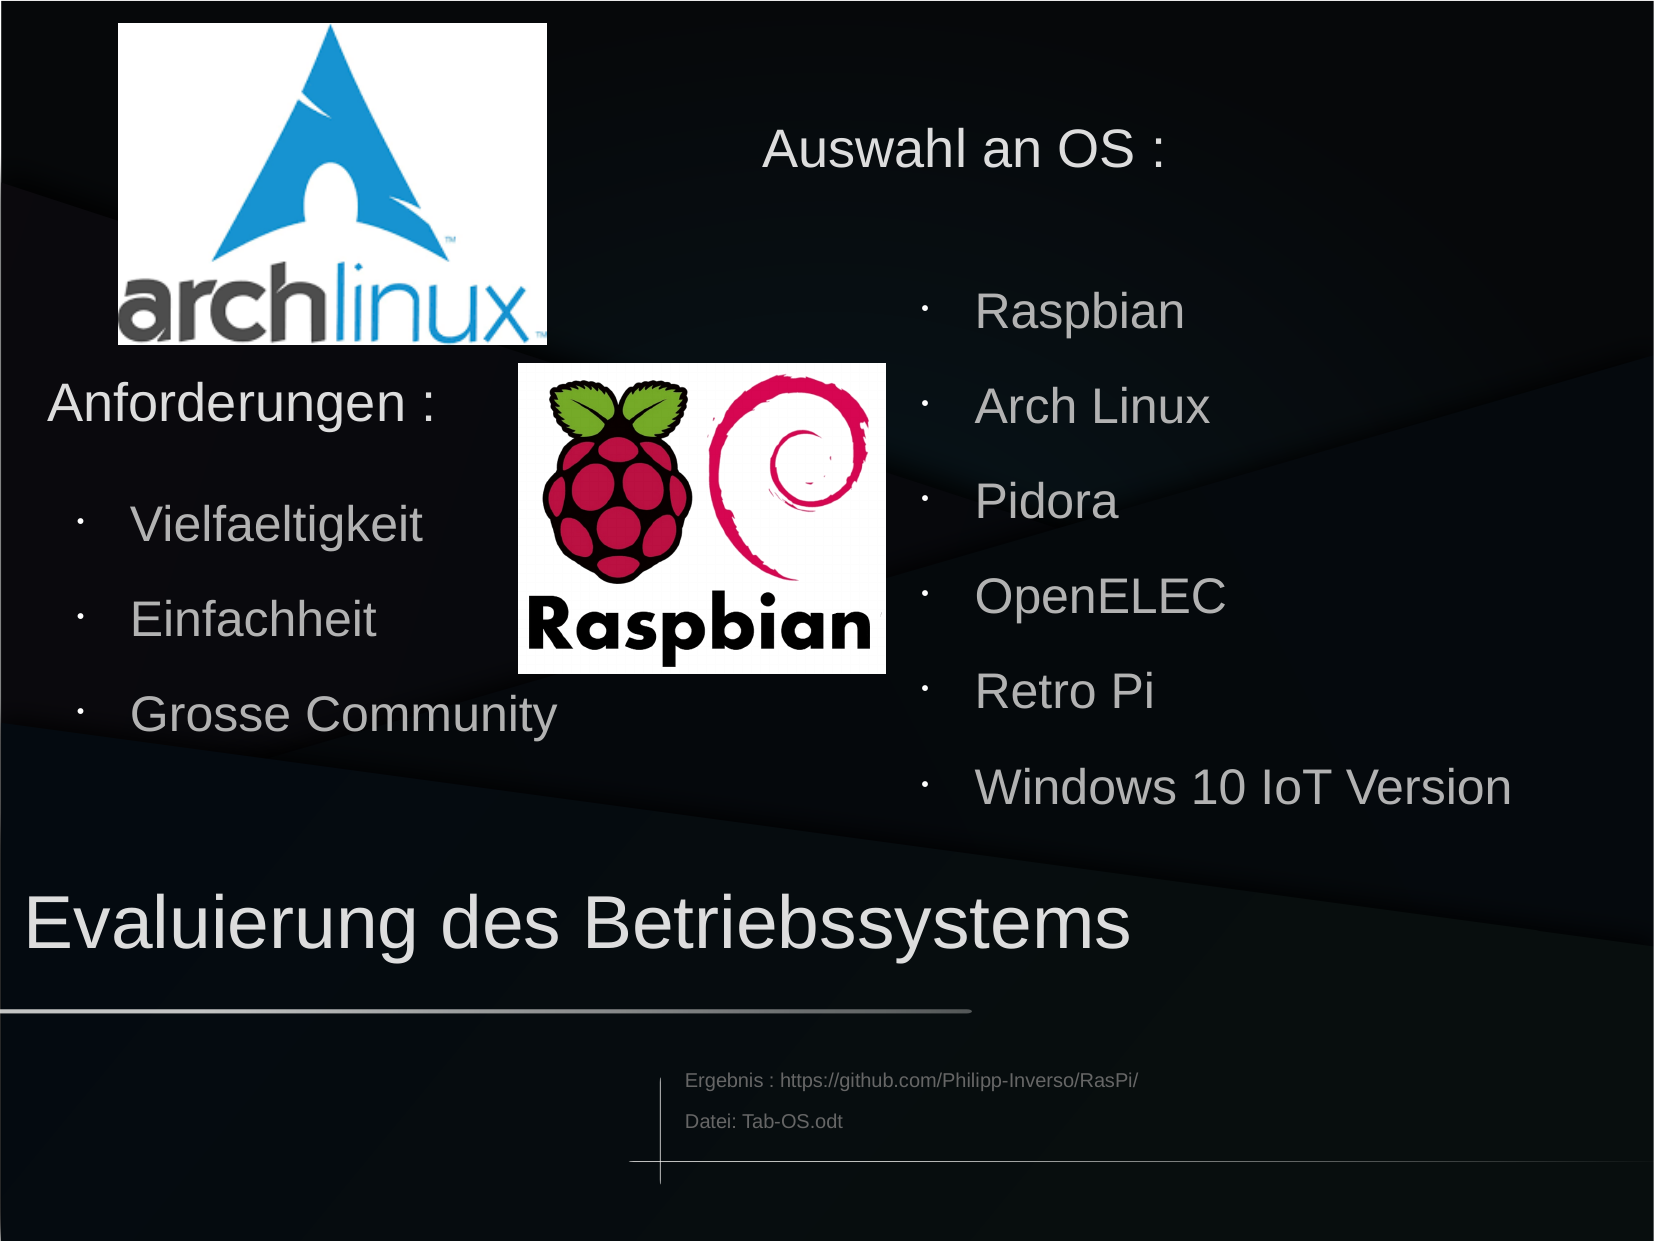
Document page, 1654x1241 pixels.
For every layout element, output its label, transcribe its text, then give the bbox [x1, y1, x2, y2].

list Auswahl an OS : [761, 118, 1229, 195]
list Anforderungen : [47, 372, 485, 438]
title Evaluierung des Betriebssystems [23, 850, 1501, 995]
picture [0, 0, 1654, 1241]
list Raspbian Arch Linux Pidora OpenELEC Retro Pi Windows 10 IoT Version [903, 283, 1524, 815]
list Vielfaeltigkeit Einfachheit Grosse Community [59, 496, 567, 768]
list Ergebnis : https://github.com/Philipp-Inverso/RasPi/ Datei: Tab-OS.odt [685, 1069, 1412, 1134]
